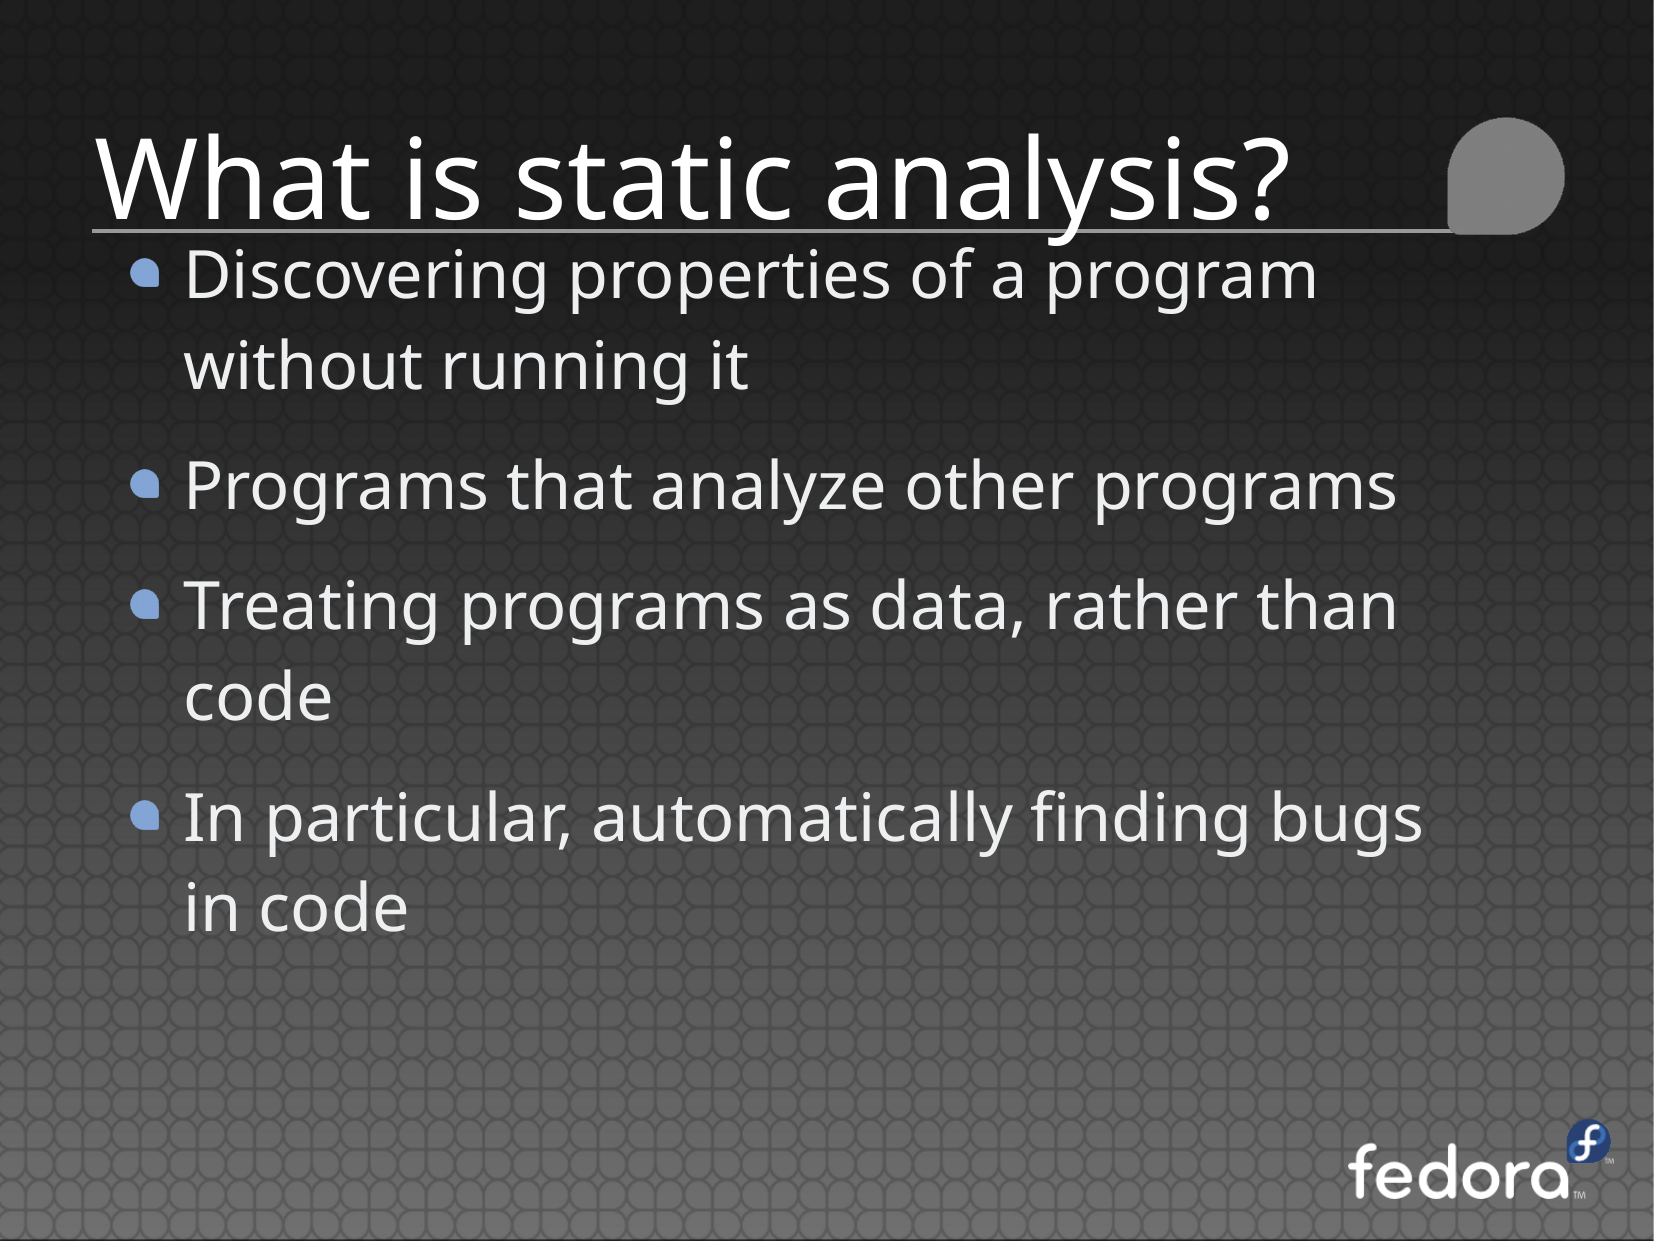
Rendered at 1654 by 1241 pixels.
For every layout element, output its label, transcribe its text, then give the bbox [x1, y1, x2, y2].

title What is static analysis? [94, 100, 1426, 251]
list Discovering properties of a program without running it Programs that analyze other programs Treating programs as data, rather than code In particular, automatically finding bugs in code [112, 227, 1501, 1163]
picture [0, 0, 1654, 1241]
